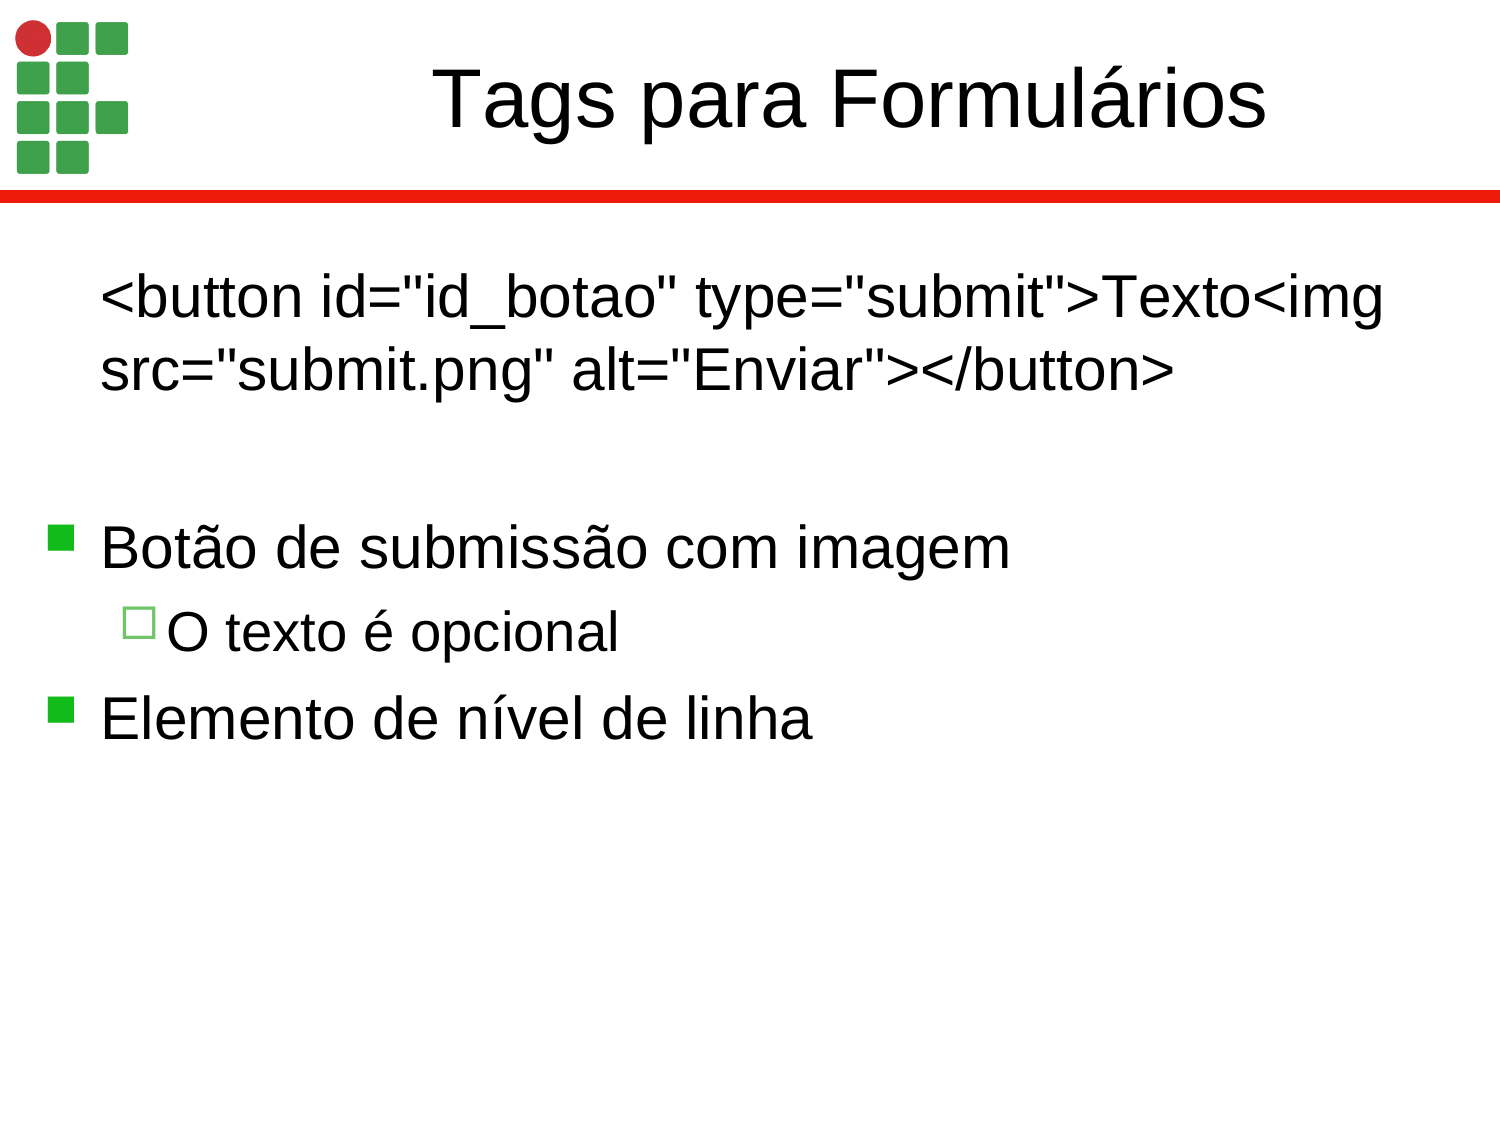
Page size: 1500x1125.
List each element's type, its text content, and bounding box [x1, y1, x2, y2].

title Tags para Formulários [230, 0, 1471, 202]
picture [14, 16, 130, 178]
list <button id="id_botao" type="submit">Texto<img src="submit.png" alt="Enviar"></button> Botão de submissão com imagem O texto é opcional Elemento de nível de linha [29, 207, 1471, 1087]
